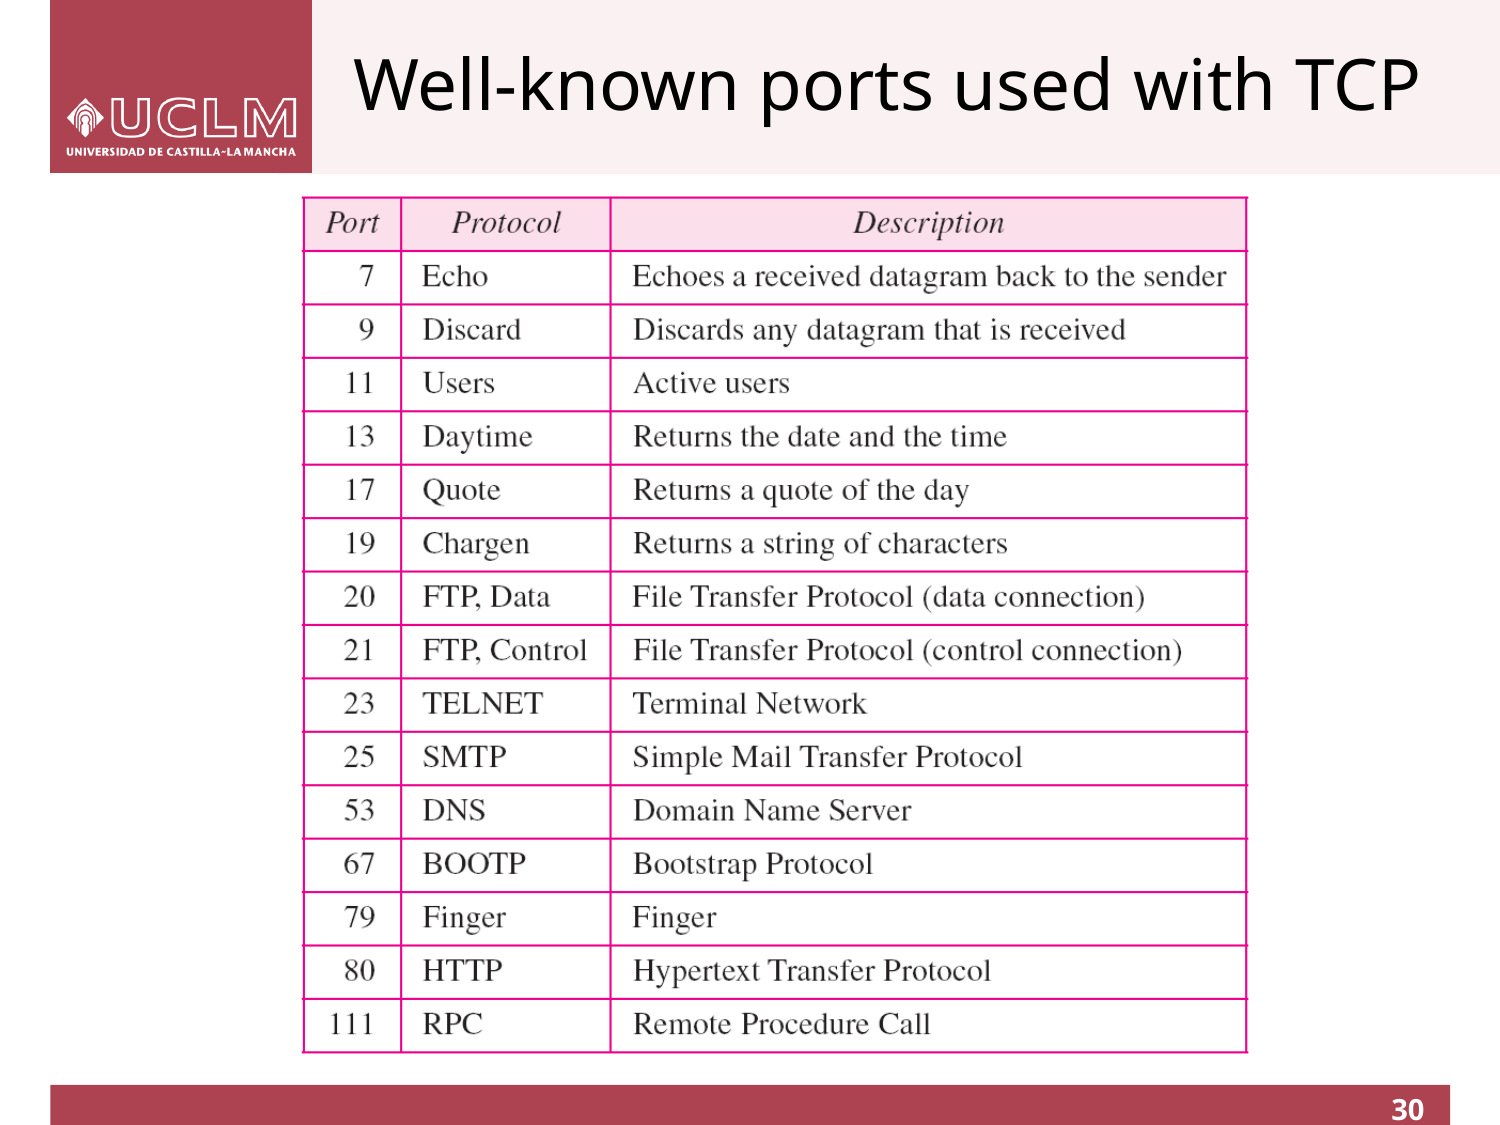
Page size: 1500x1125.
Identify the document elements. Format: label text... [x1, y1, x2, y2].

title Well-known ports used with TCP [353, 6, 1425, 168]
picture [289, 188, 1257, 1061]
picture [50, 0, 312, 173]
